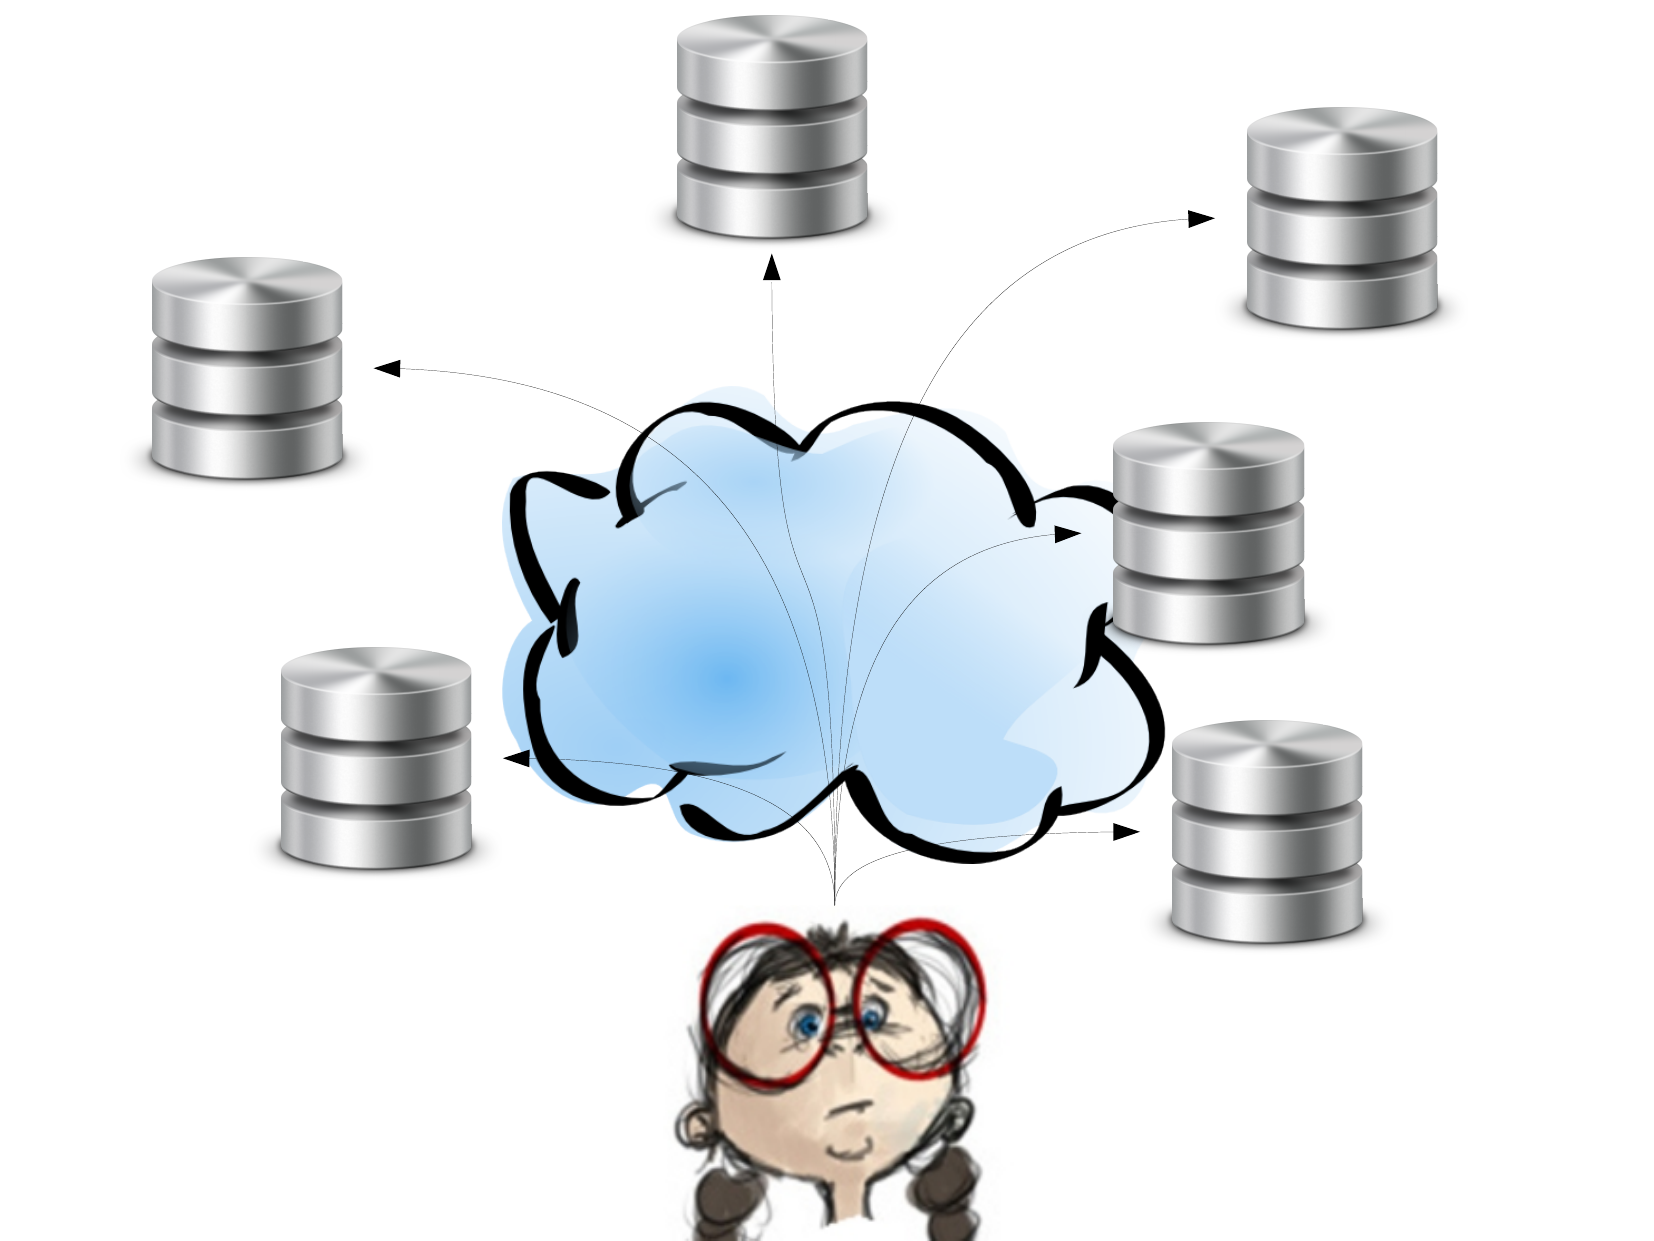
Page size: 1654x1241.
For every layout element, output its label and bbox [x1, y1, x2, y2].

picture [249, 386, 834, 886]
picture [1215, 91, 1469, 346]
picture [649, 905, 1021, 1241]
picture [645, 0, 899, 254]
picture [836, 386, 1394, 959]
picture [533, 386, 834, 836]
picture [120, 241, 374, 496]
picture [774, 386, 928, 826]
